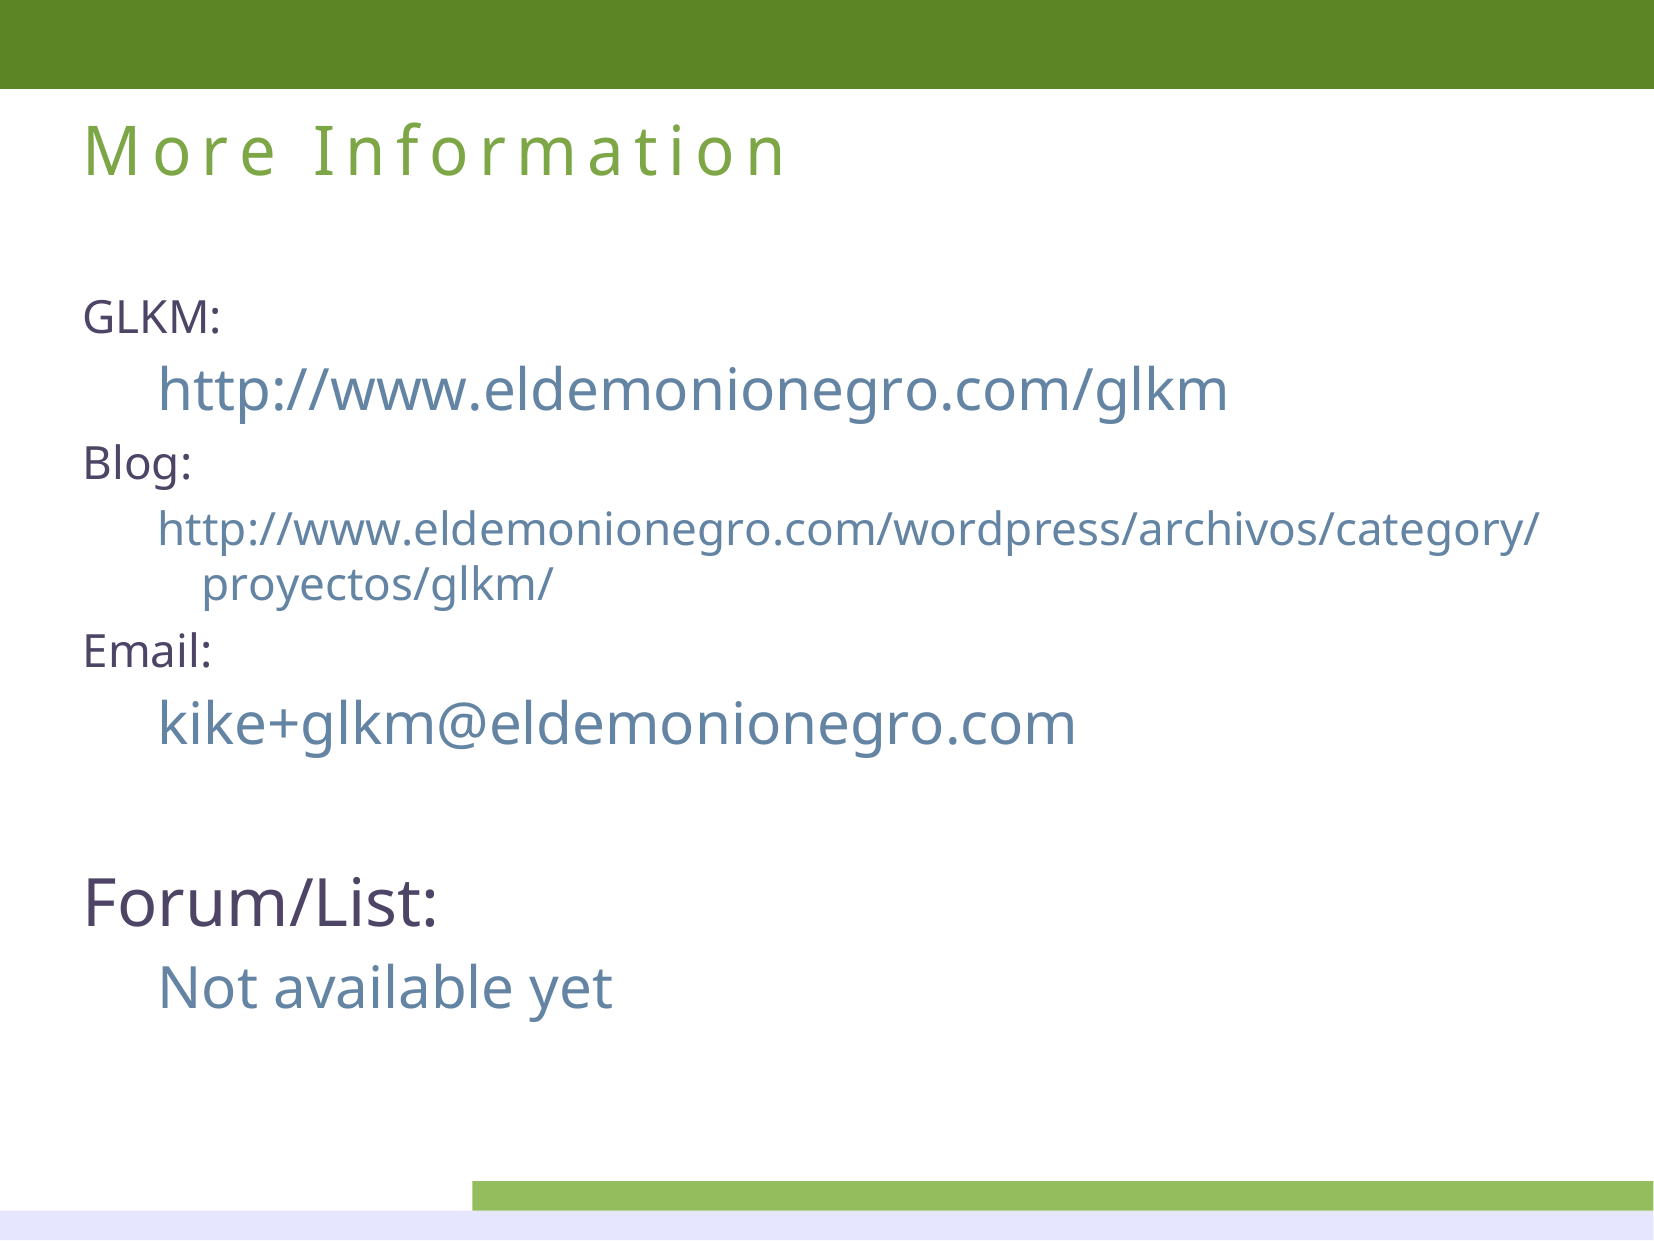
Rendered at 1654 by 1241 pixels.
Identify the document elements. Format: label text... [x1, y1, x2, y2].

text_box [0, 0, 1654, 89]
list GLKM: http://www.eldemonionegro.com/glkm Blog: http://www.eldemonionegro.com/wordpress/archivos/category/proyectos/glkm/ Email: kike+glkm@eldemonionegro.com Forum/List: Not available yet [82, 290, 1571, 1109]
title More Information [82, 89, 1571, 257]
text_box [0, 1181, 1654, 1241]
